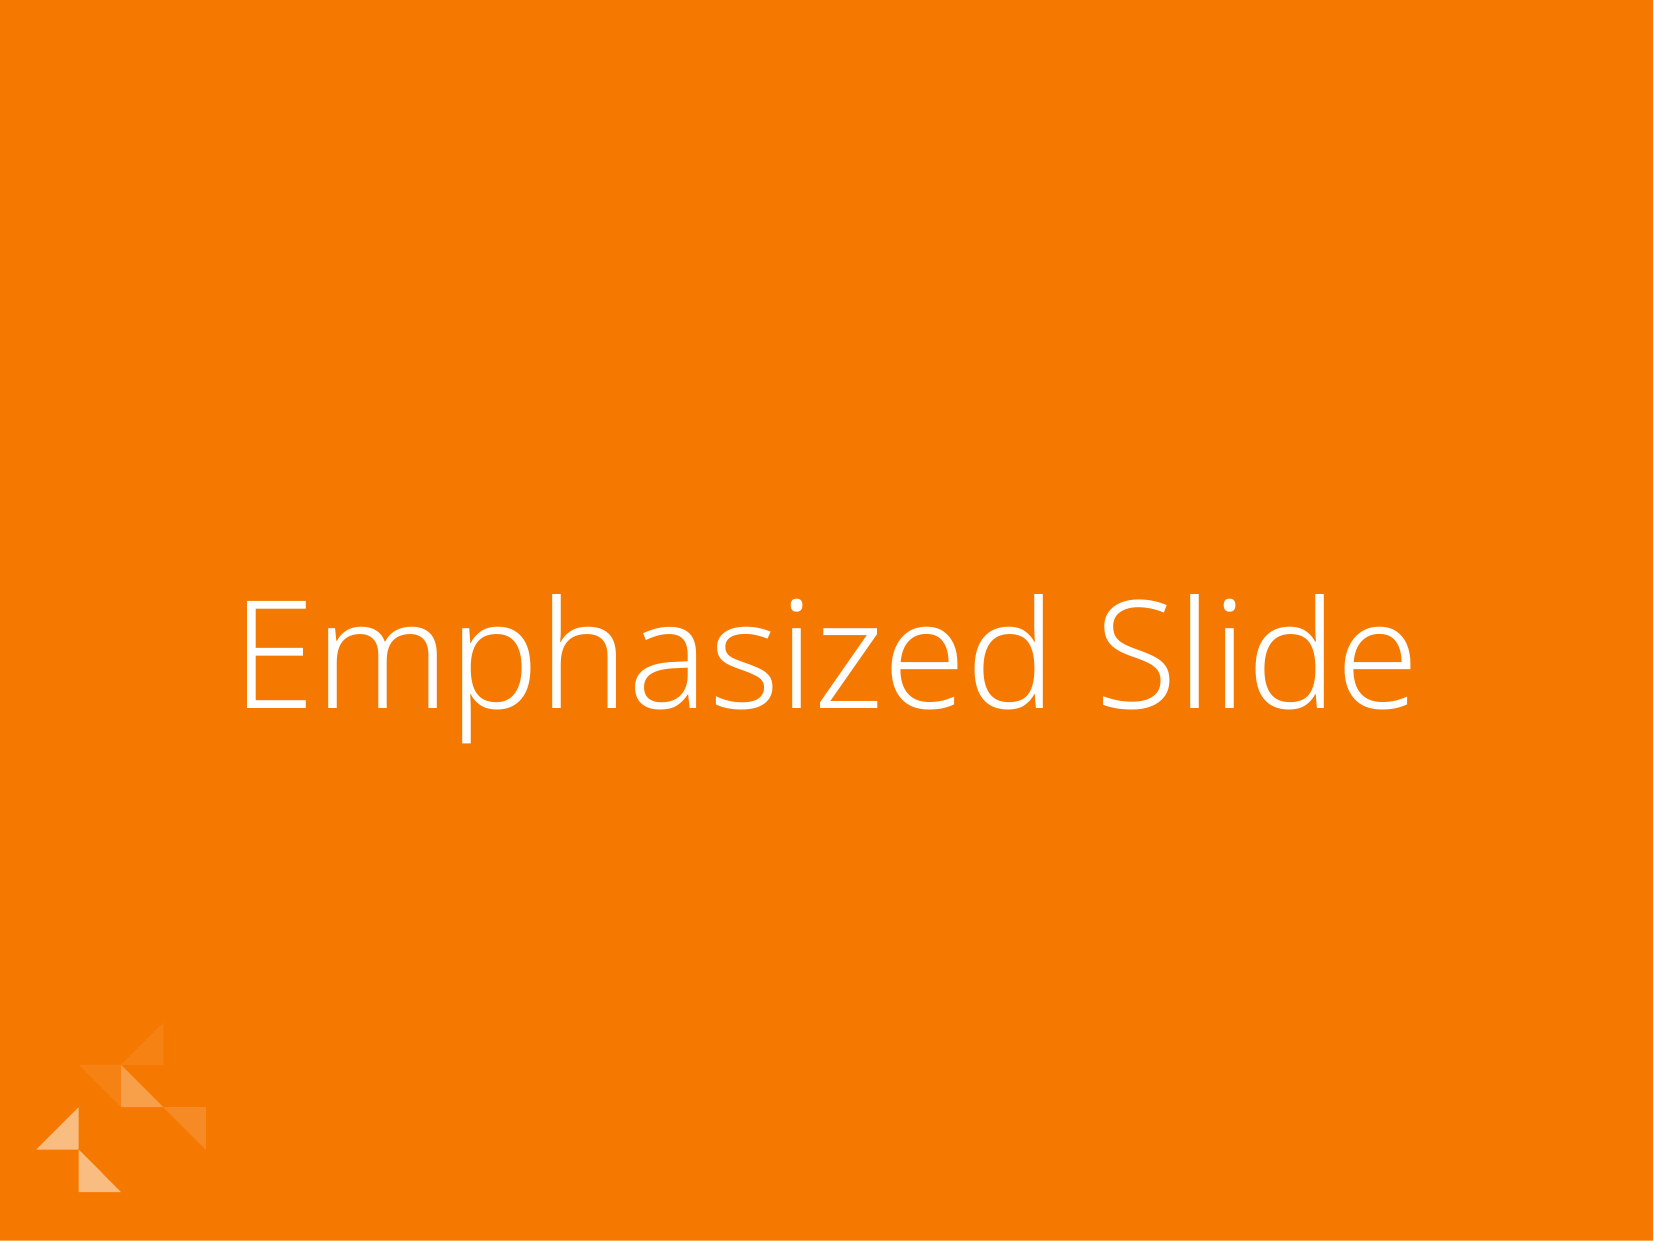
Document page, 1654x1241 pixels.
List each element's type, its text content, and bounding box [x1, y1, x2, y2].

list Emphasized Slide [82, 290, 1571, 1010]
